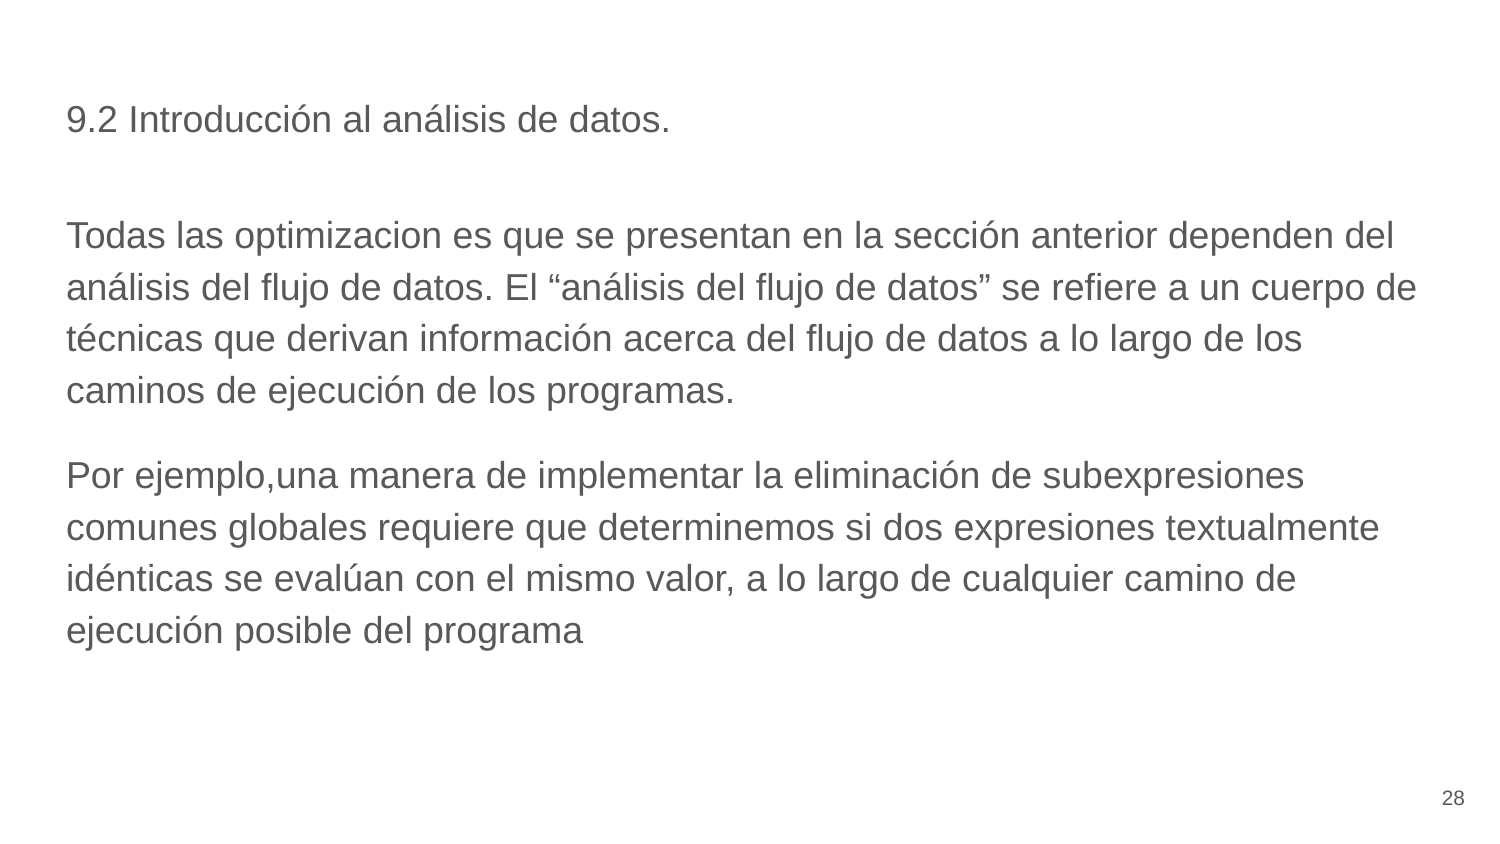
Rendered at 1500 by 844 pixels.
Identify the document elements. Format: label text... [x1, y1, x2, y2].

title 9.2 Introducción al análisis de datos. [51, 72, 1449, 167]
list Todas las optimizacion es que se presentan en la sección anterior dependen del análisis del flujo de datos. El “análisis del flujo de datos” se refiere a un cuerpo de técnicas que derivan información acerca del flujo de datos a lo largo de los caminos de ejecución de los programas. Por ejemplo,una manera de implementar la eliminación de subexpresiones comunes globales requiere que determinemos si dos expresiones textualmente idénticas se evalúan con el mismo valor, a lo largo de cualquier camino de ejecución posible del programa [51, 189, 1449, 750]
slide_number <number> [1389, 764, 1480, 830]
